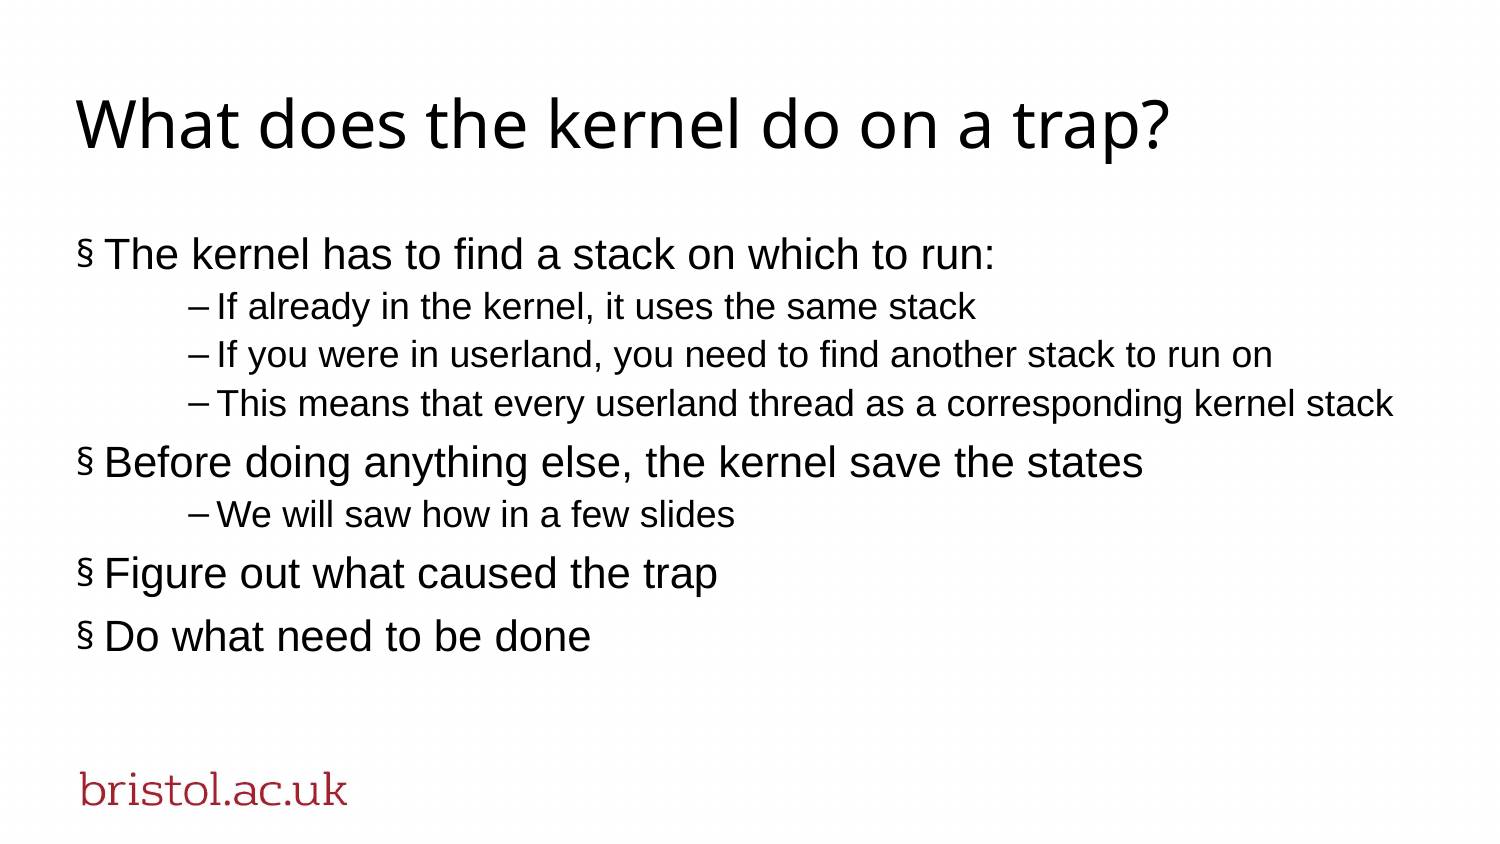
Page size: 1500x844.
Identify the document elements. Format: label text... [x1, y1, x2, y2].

list The kernel has to find a stack on which to run: If already in the kernel, it uses the same stack If you were in userland, you need to find another stack to run on This means that every userland thread as a corresponding kernel stack Before doing anything else, the kernel save the states We will saw how in a few slides Figure out what caused the trap Do what need to be done [60, 224, 1440, 699]
title What does the kernel do on a trap? [60, 44, 1440, 209]
